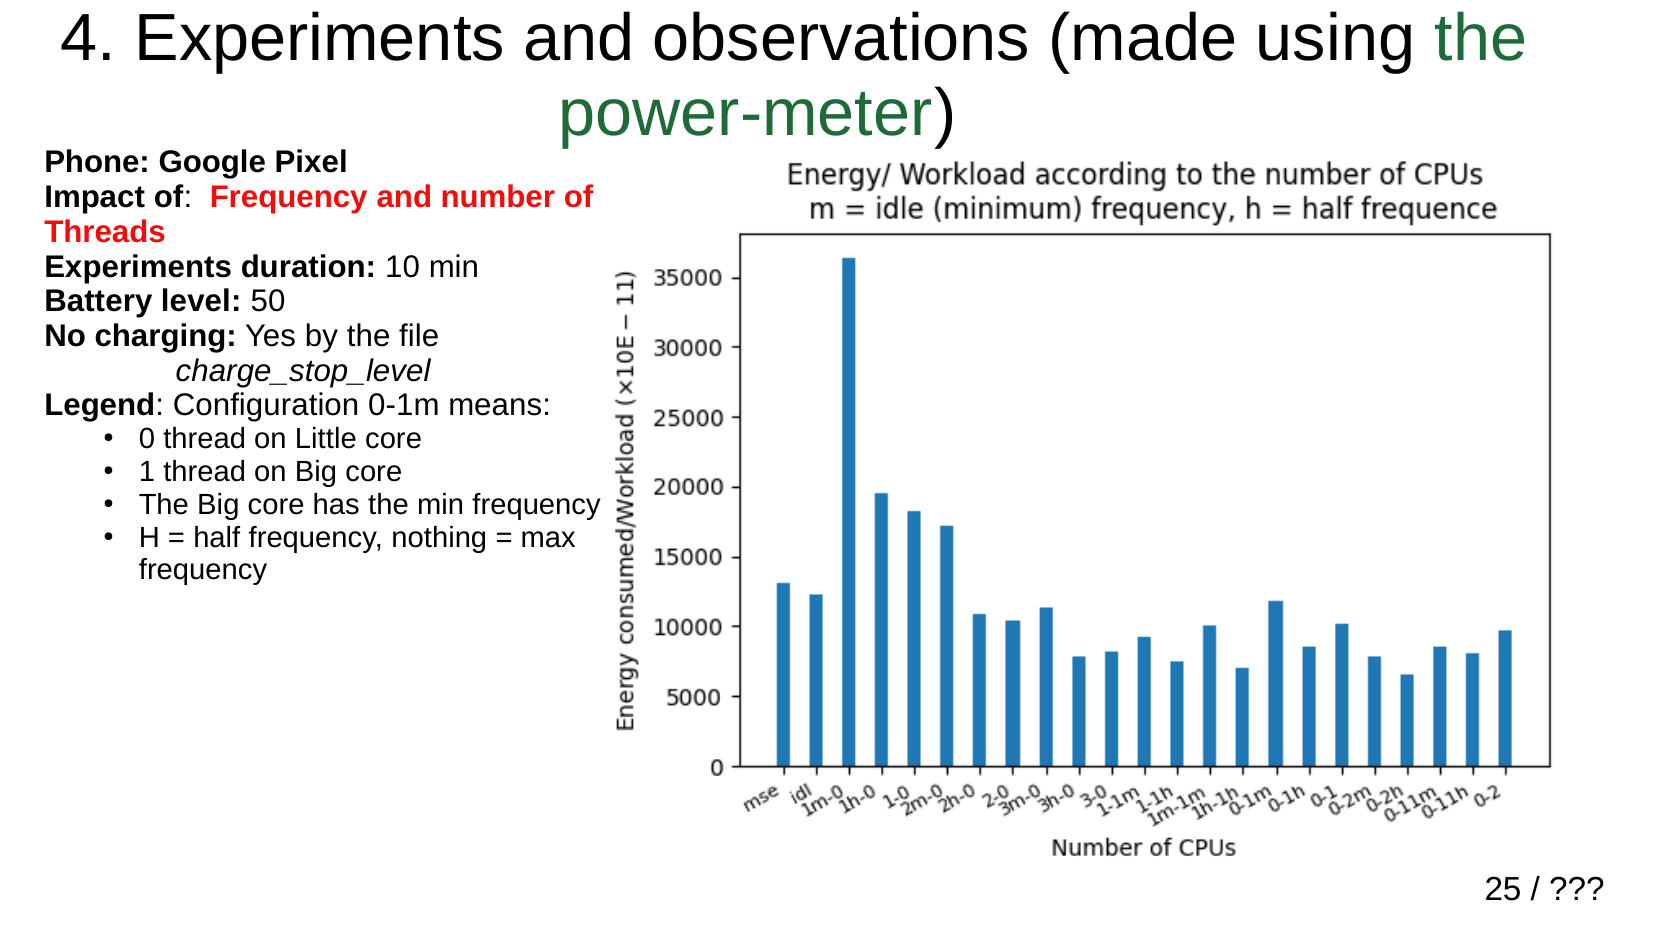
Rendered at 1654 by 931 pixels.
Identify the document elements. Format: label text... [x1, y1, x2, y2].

picture [609, 150, 1654, 924]
text_box 25 / ??? [1469, 863, 1654, 931]
title 4. Experiments and observations (made using the power-meter) [60, 0, 1654, 150]
text_box Phone: Google Pixel Impact of: Frequency and number of Threads Experiments duration: 10 min Battery level: 50 No charging: Yes by the file charge_stop_level Legend: Configuration 0-1m means: 0 thread on Little core 1 thread on Big core The Big core has the min frequency H = half frequency, nothing = max frequency [29, 137, 699, 594]
